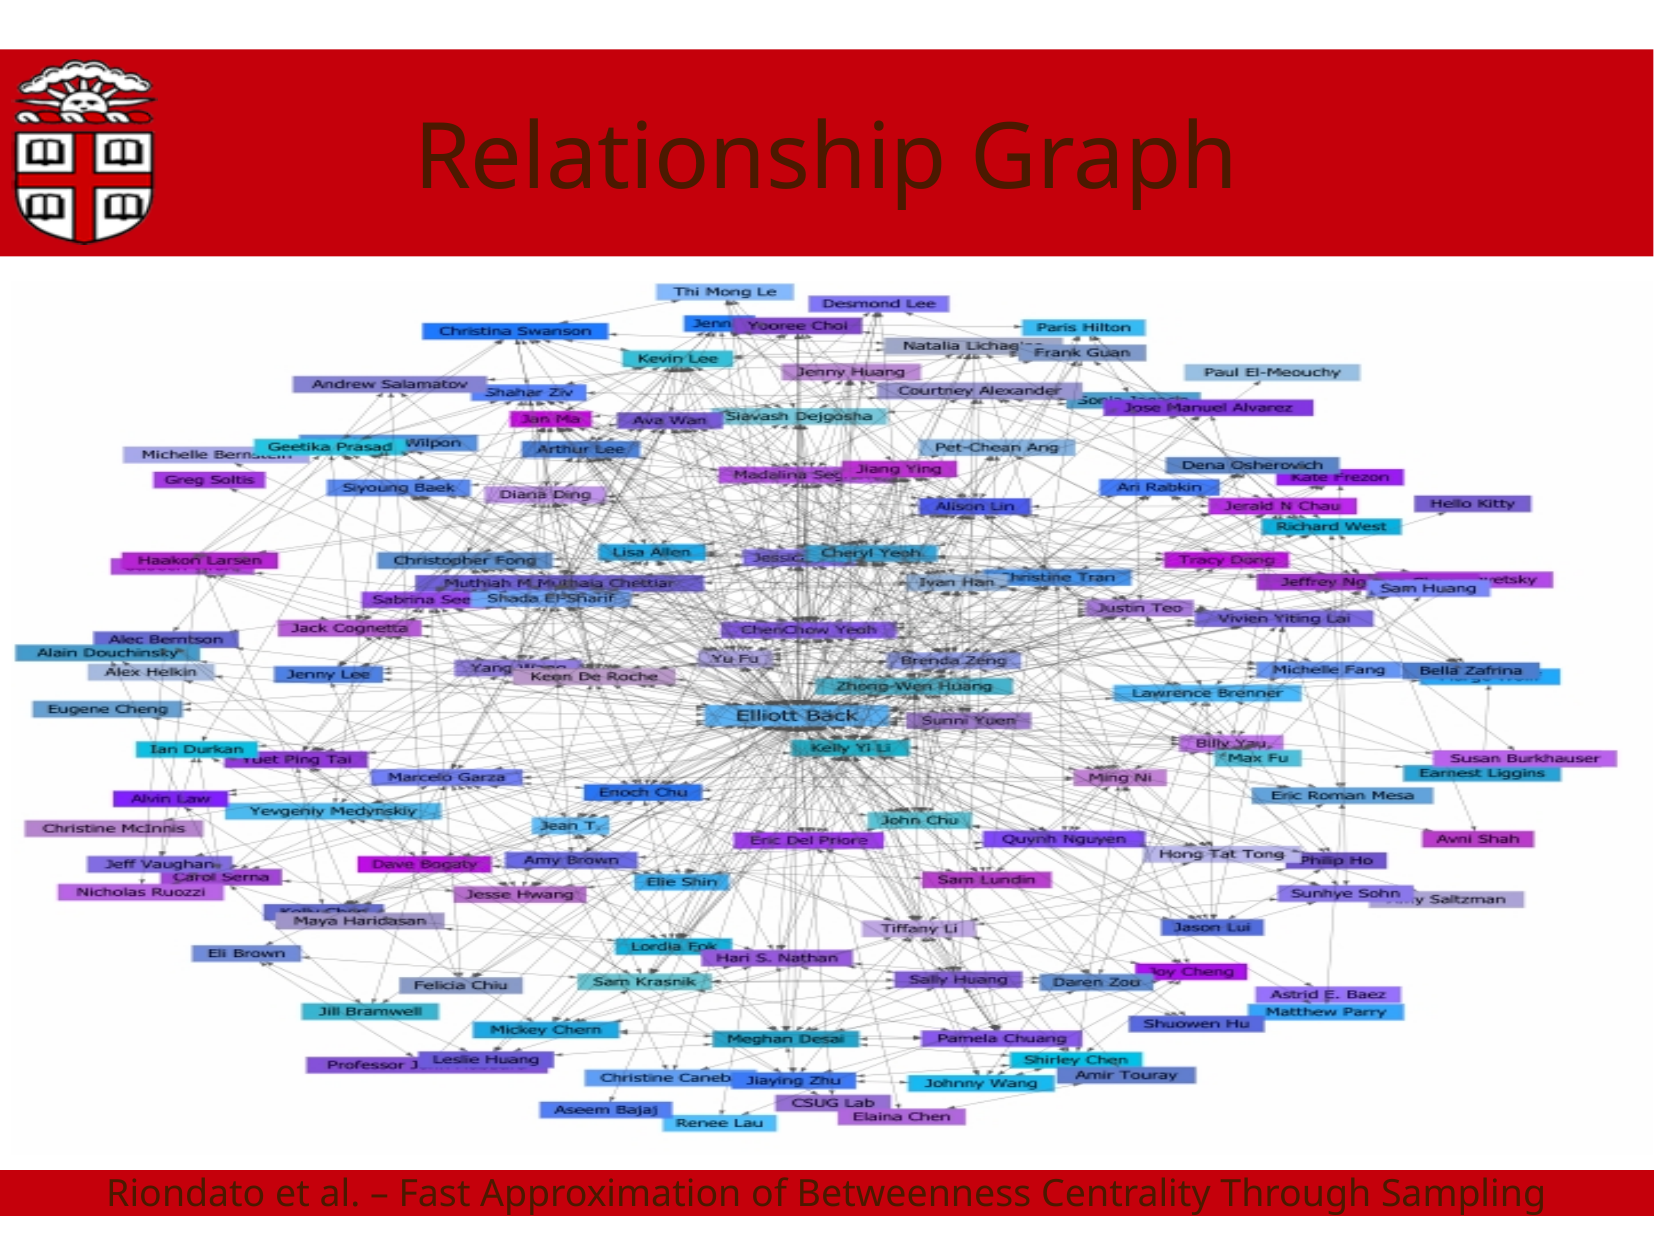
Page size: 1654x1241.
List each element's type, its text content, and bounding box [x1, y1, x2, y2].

text_box Riondato et al. – Fast Approximation of Betweenness Centrality Through Sampling [0, 1170, 1654, 1216]
title Relationship Graph [0, 49, 1654, 257]
picture [11, 59, 158, 245]
picture [11, 281, 1654, 1156]
